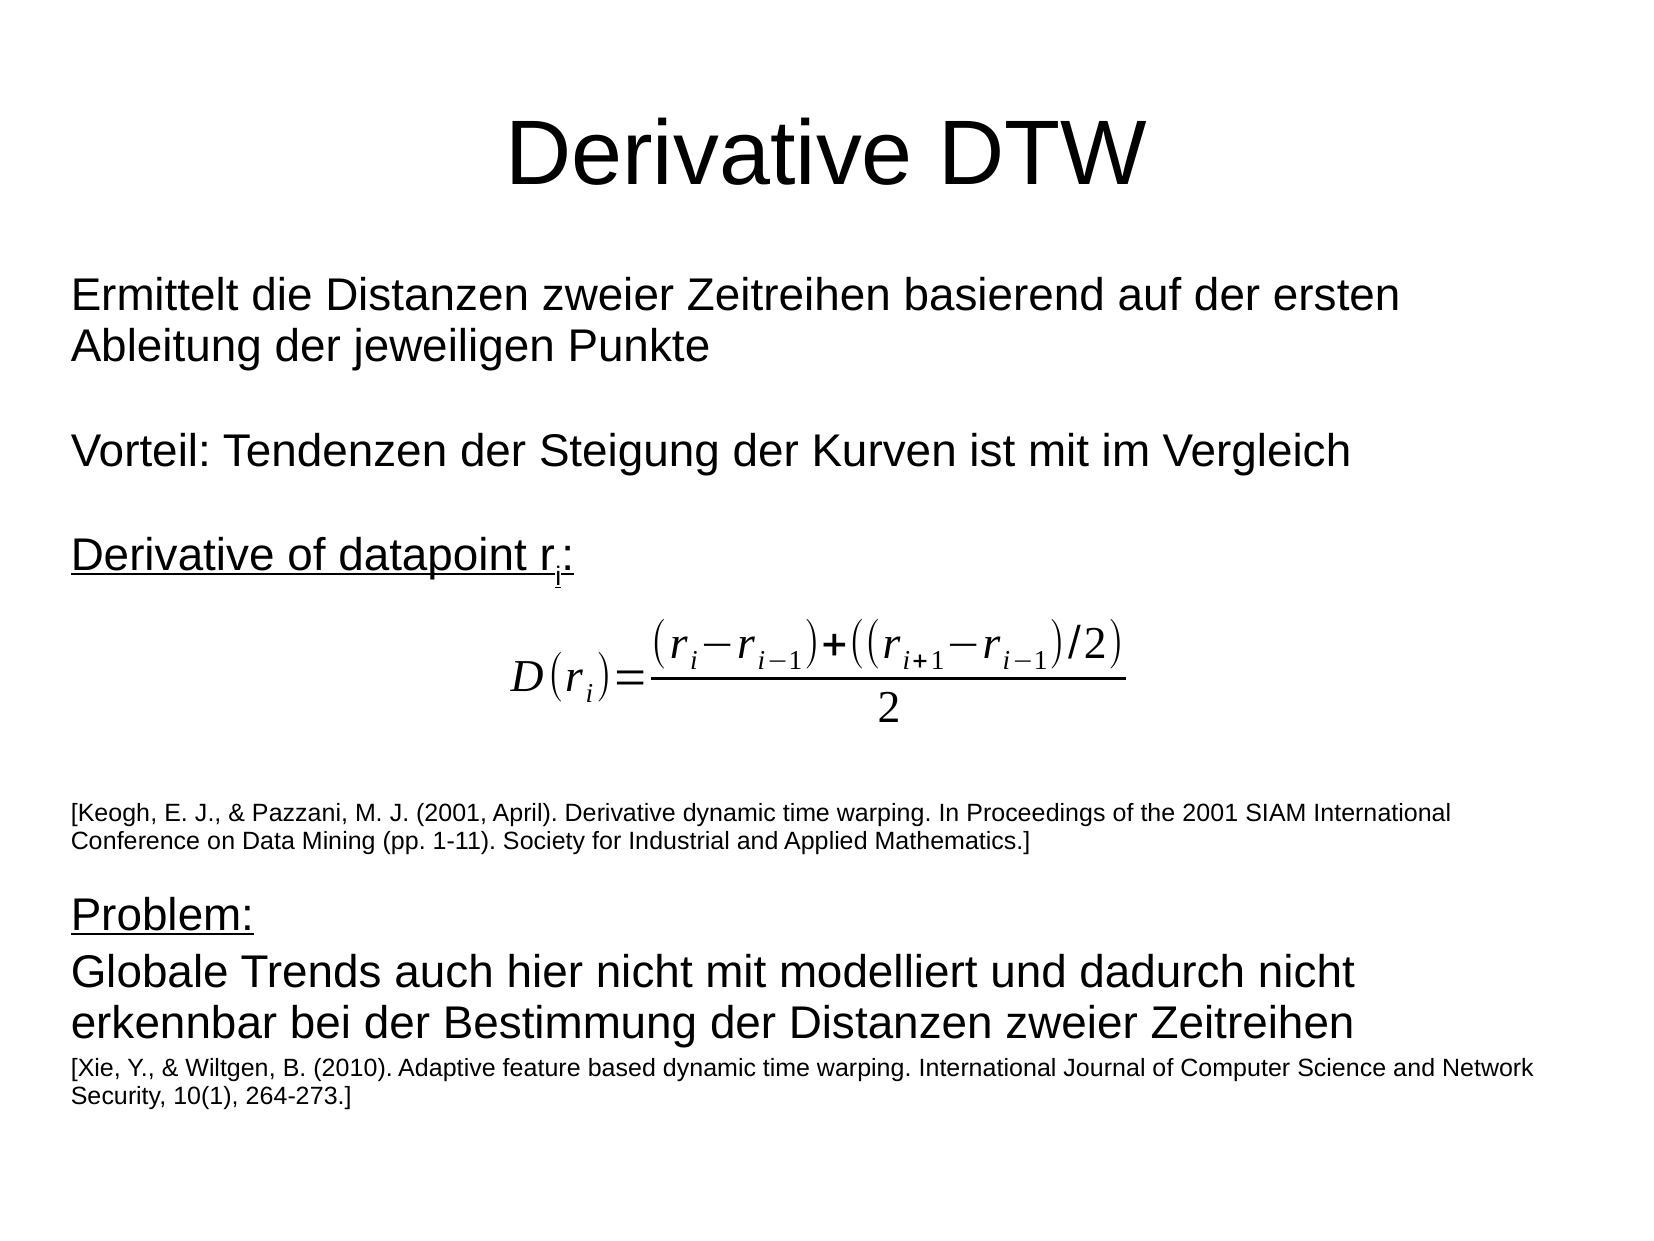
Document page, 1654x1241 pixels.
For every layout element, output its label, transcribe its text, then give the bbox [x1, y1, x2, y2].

title Derivative DTW [82, 49, 1571, 257]
subtitle Ermittelt die Distanzen zweier Zeitreihen basierend auf der ersten Ableitung der jeweiligen Punkte Vorteil: Tendenzen der Steigung der Kurven ist mit im Vergleich Derivative of datapoint ri: [Keogh, E. J., & Pazzani, M. J. (2001, April). Derivative dynamic time warping. In Proceedings of the 2001 SIAM International Conference on Data Mining (pp. 1-11). Society for Industrial and Applied Mathematics.] Problem: Globale Trends auch hier nicht mit modelliert und dadurch nicht erkennbar bei der Bestimmung der Distanzen zweier Zeitreihen [Xie, Y., & Wiltgen, B. (2010). Adaptive feature based dynamic time warping. International Journal of Computer Science and Network Security, 10(1), 264-273.] [70, 268, 1559, 1191]
chart [501, 616, 1134, 733]
